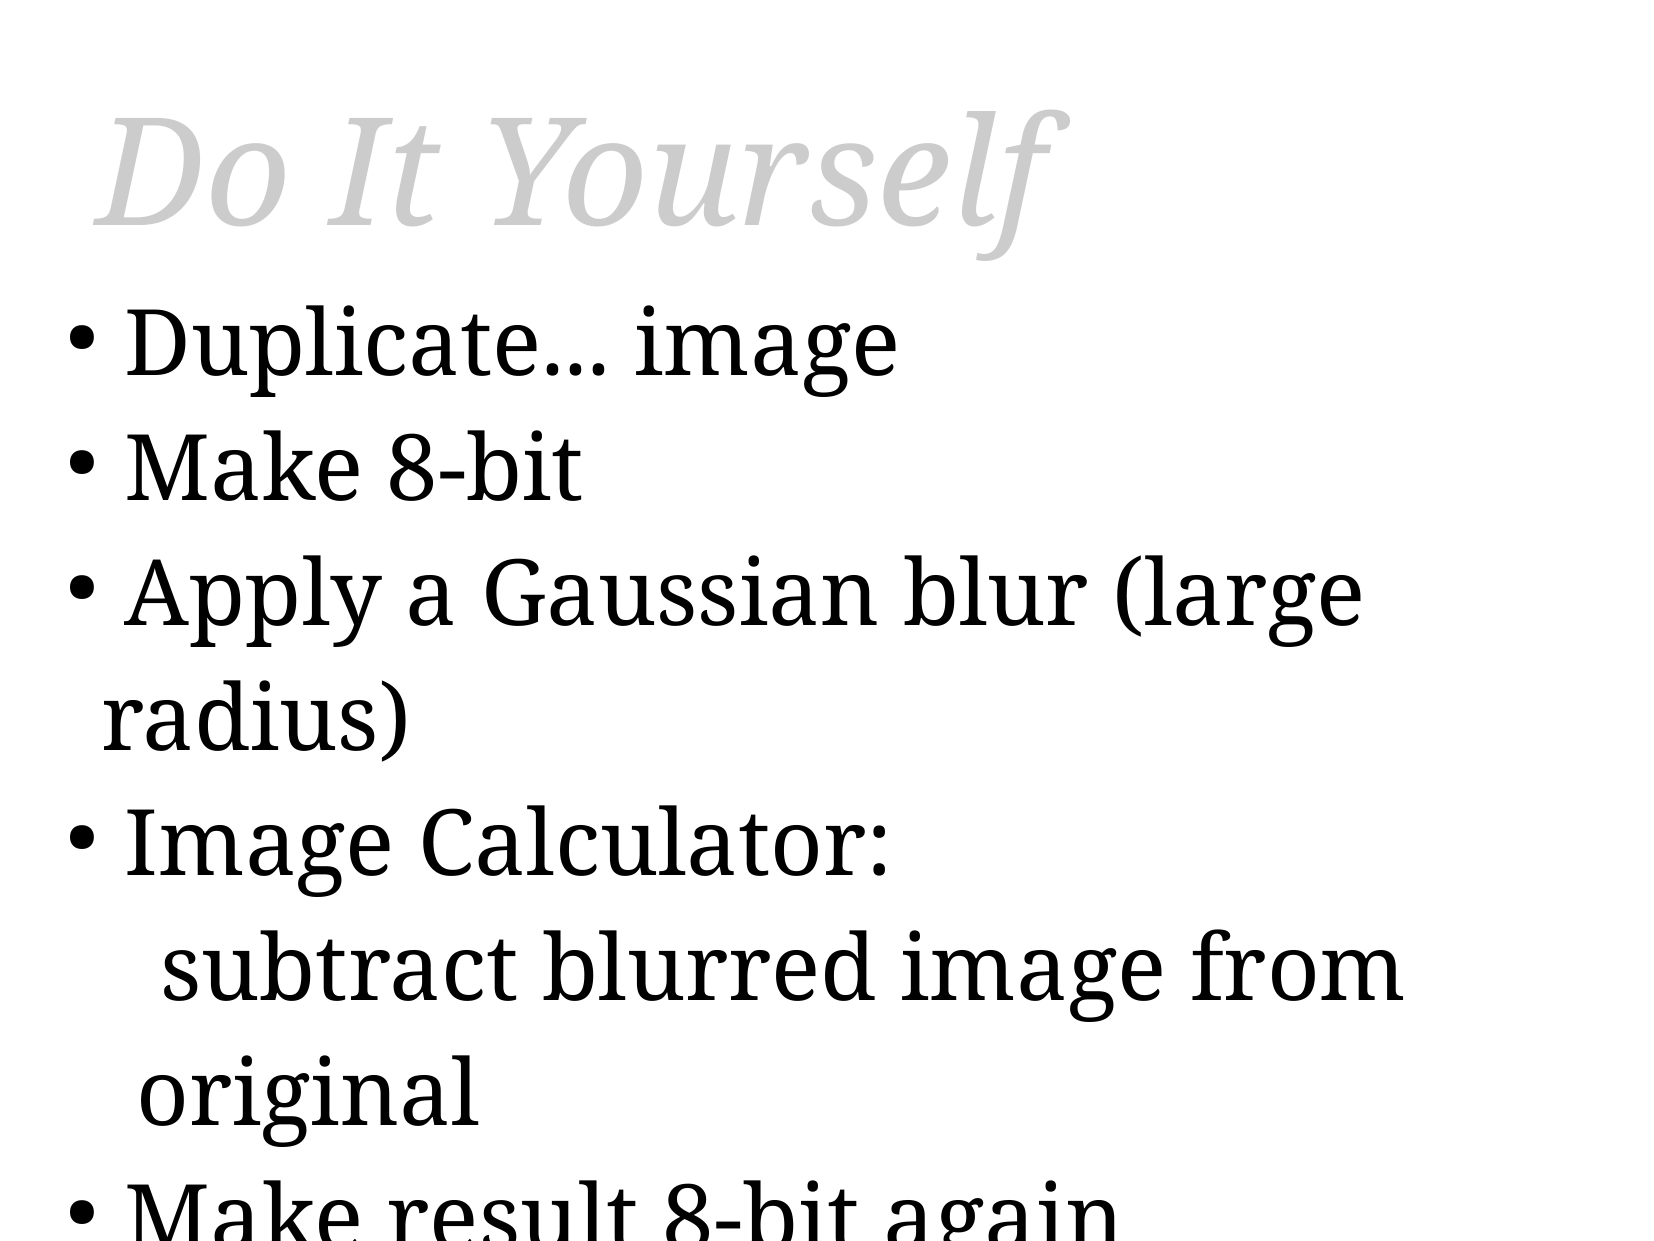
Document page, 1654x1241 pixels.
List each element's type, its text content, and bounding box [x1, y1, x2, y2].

text_box Do It Yourself [81, 57, 1654, 239]
text_box Duplicate... image Make 8-bit Apply a Gaussian blur (large radius) Image Calculator: subtract blurred image from original Make result 8-bit again … that was a lot of work. Good thing there's a Macros workshop! [50, 270, 1626, 1199]
